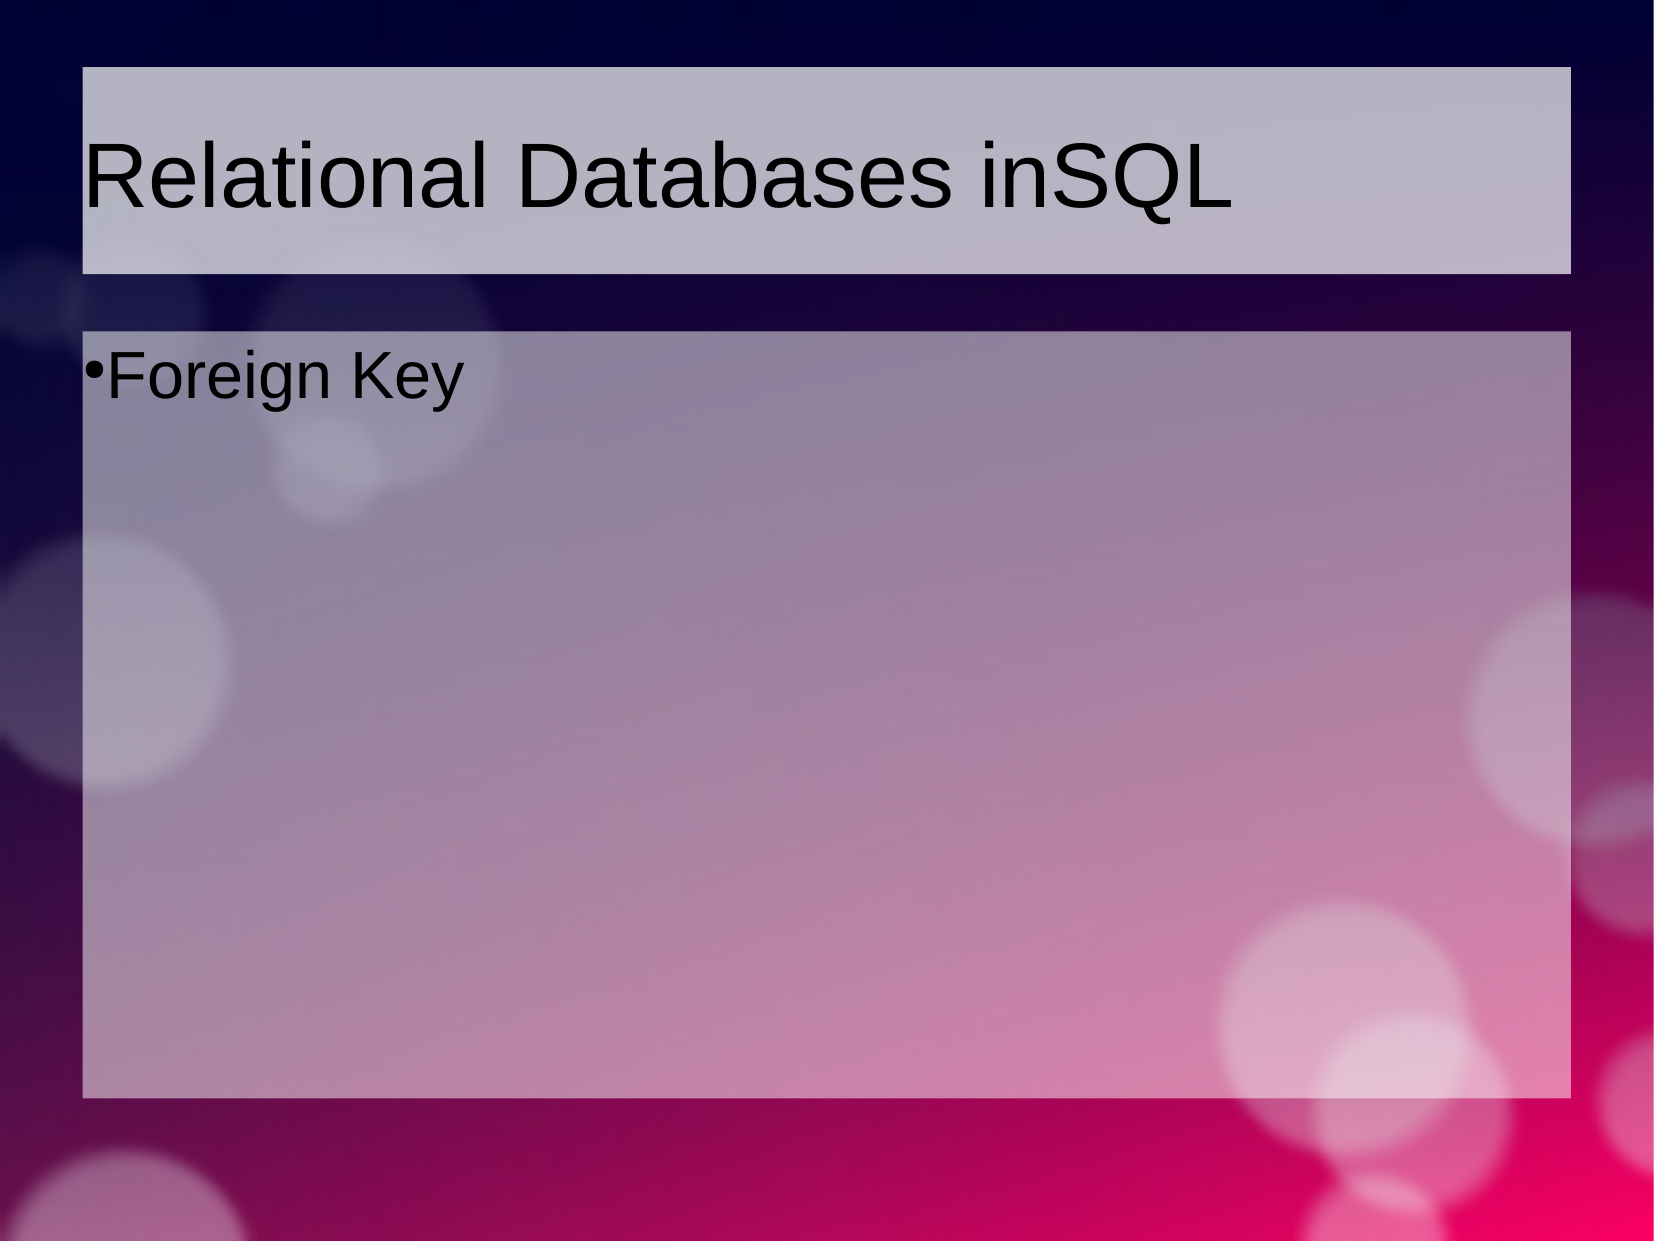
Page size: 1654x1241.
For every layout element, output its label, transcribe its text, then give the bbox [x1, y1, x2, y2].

title Relational Databases inSQL [82, 67, 1571, 275]
list Foreign Key [82, 331, 1571, 1099]
